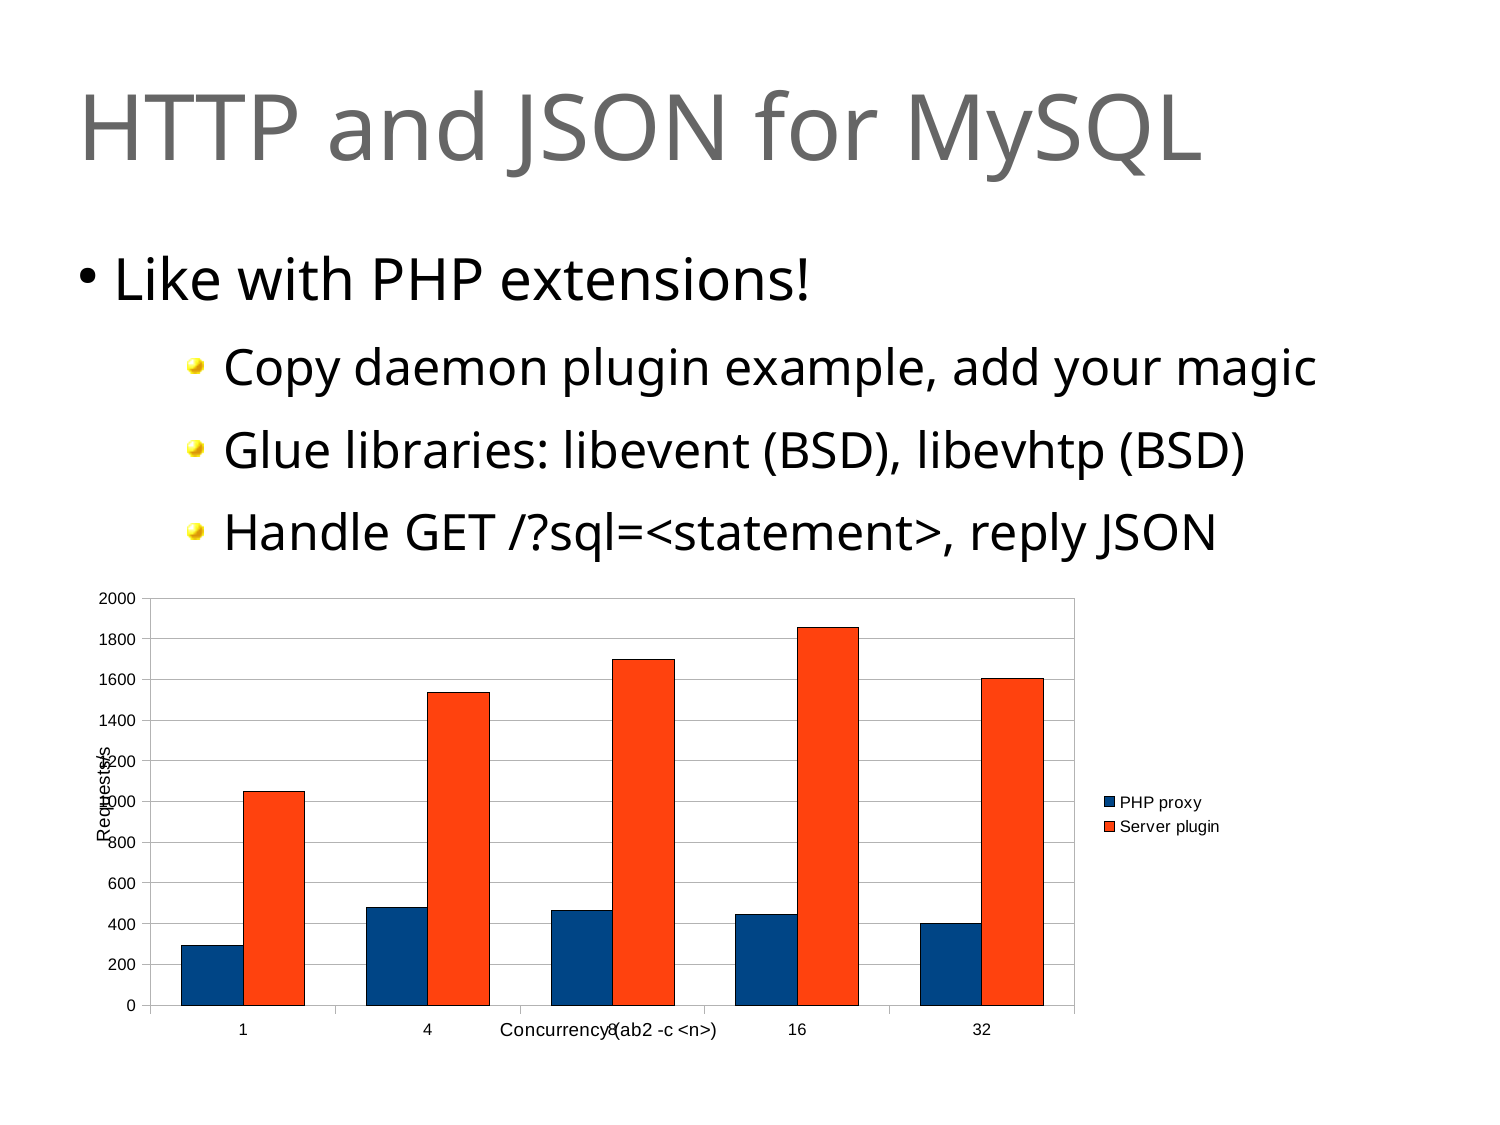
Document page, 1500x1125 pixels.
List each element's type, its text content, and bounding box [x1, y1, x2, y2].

title HTTP and JSON for MySQL [62, 0, 1438, 251]
chart [62, 579, 1261, 1056]
list Like with PHP extensions! Copy daemon plugin example, add your magic Glue libraries: libevent (BSD), libevhtp (BSD) Handle GET /?sql=<statement>, reply JSON [62, 251, 1438, 981]
